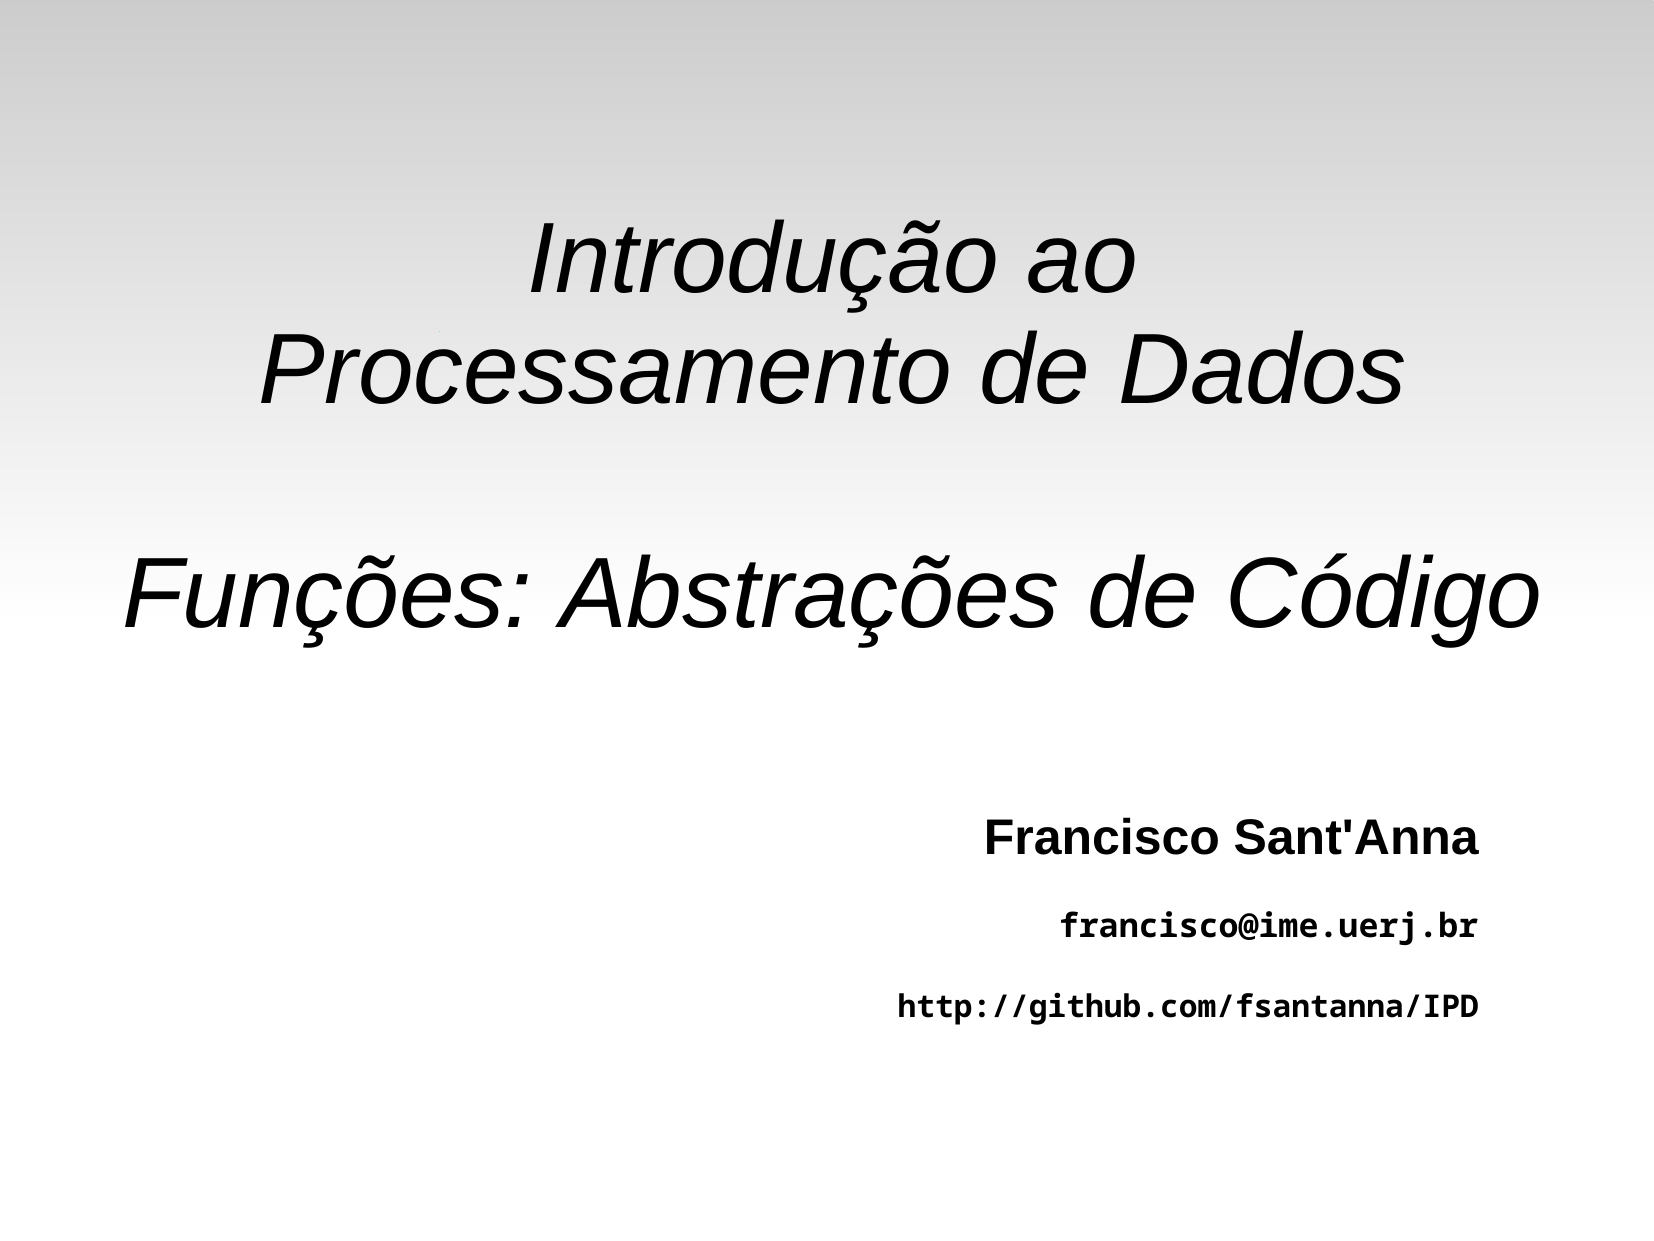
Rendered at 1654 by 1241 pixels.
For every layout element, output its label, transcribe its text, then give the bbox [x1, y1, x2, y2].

text_box Francisco Sant'Anna francisco@ime.uerj.br http://github.com/fsantanna/IPD [882, 801, 1494, 1023]
subtitle Introdução ao Processamento de Dados Funções: Abstrações de Código [88, 201, 1577, 649]
